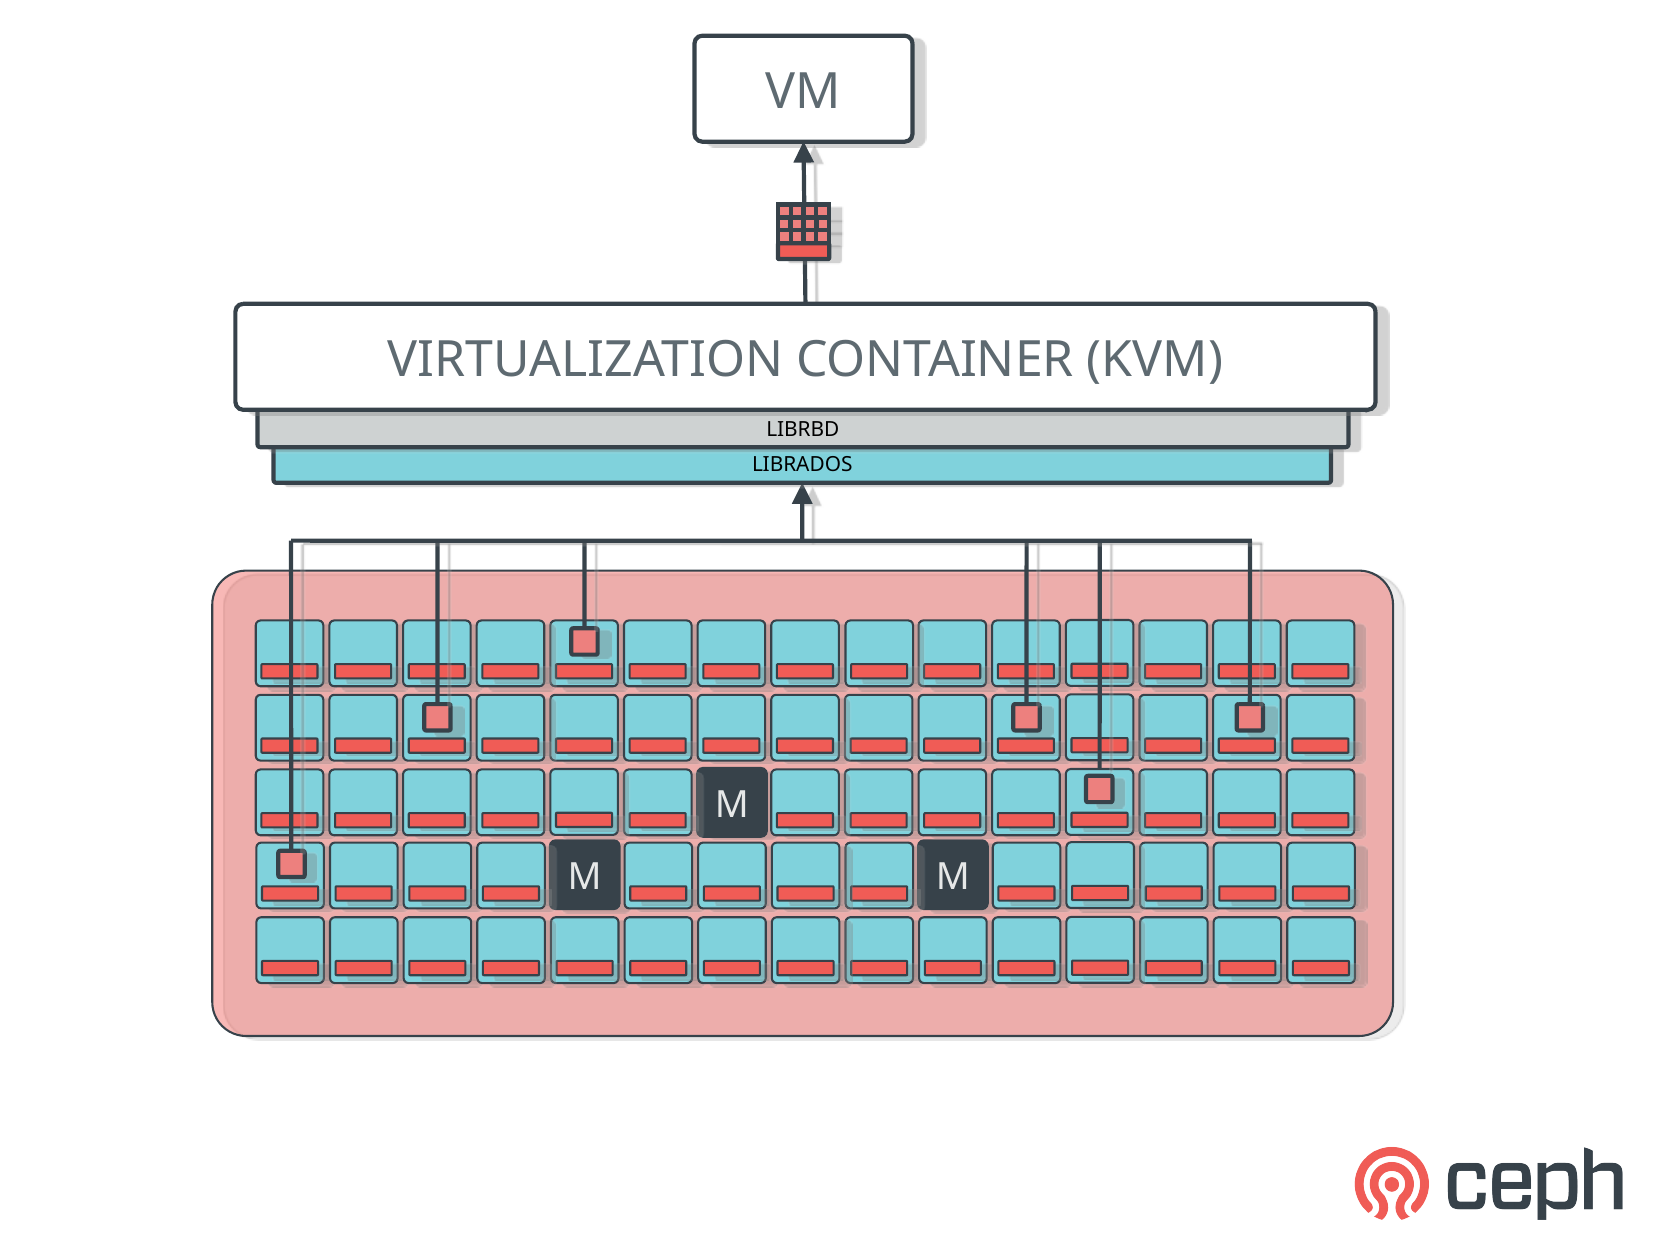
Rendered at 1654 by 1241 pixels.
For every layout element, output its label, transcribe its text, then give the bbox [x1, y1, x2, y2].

text_box M [919, 841, 987, 909]
text_box VM [694, 35, 913, 142]
picture [1308, 1100, 1654, 1241]
text_box M [550, 841, 619, 909]
text_box [212, 570, 1394, 1037]
text_box [777, 204, 830, 260]
text_box VIRTUALIZATION CONTAINER (KVM) [235, 303, 1376, 410]
text_box M [698, 769, 766, 836]
text_box LIBRADOS [273, 448, 1332, 483]
text_box LIBRBD [257, 410, 1349, 448]
